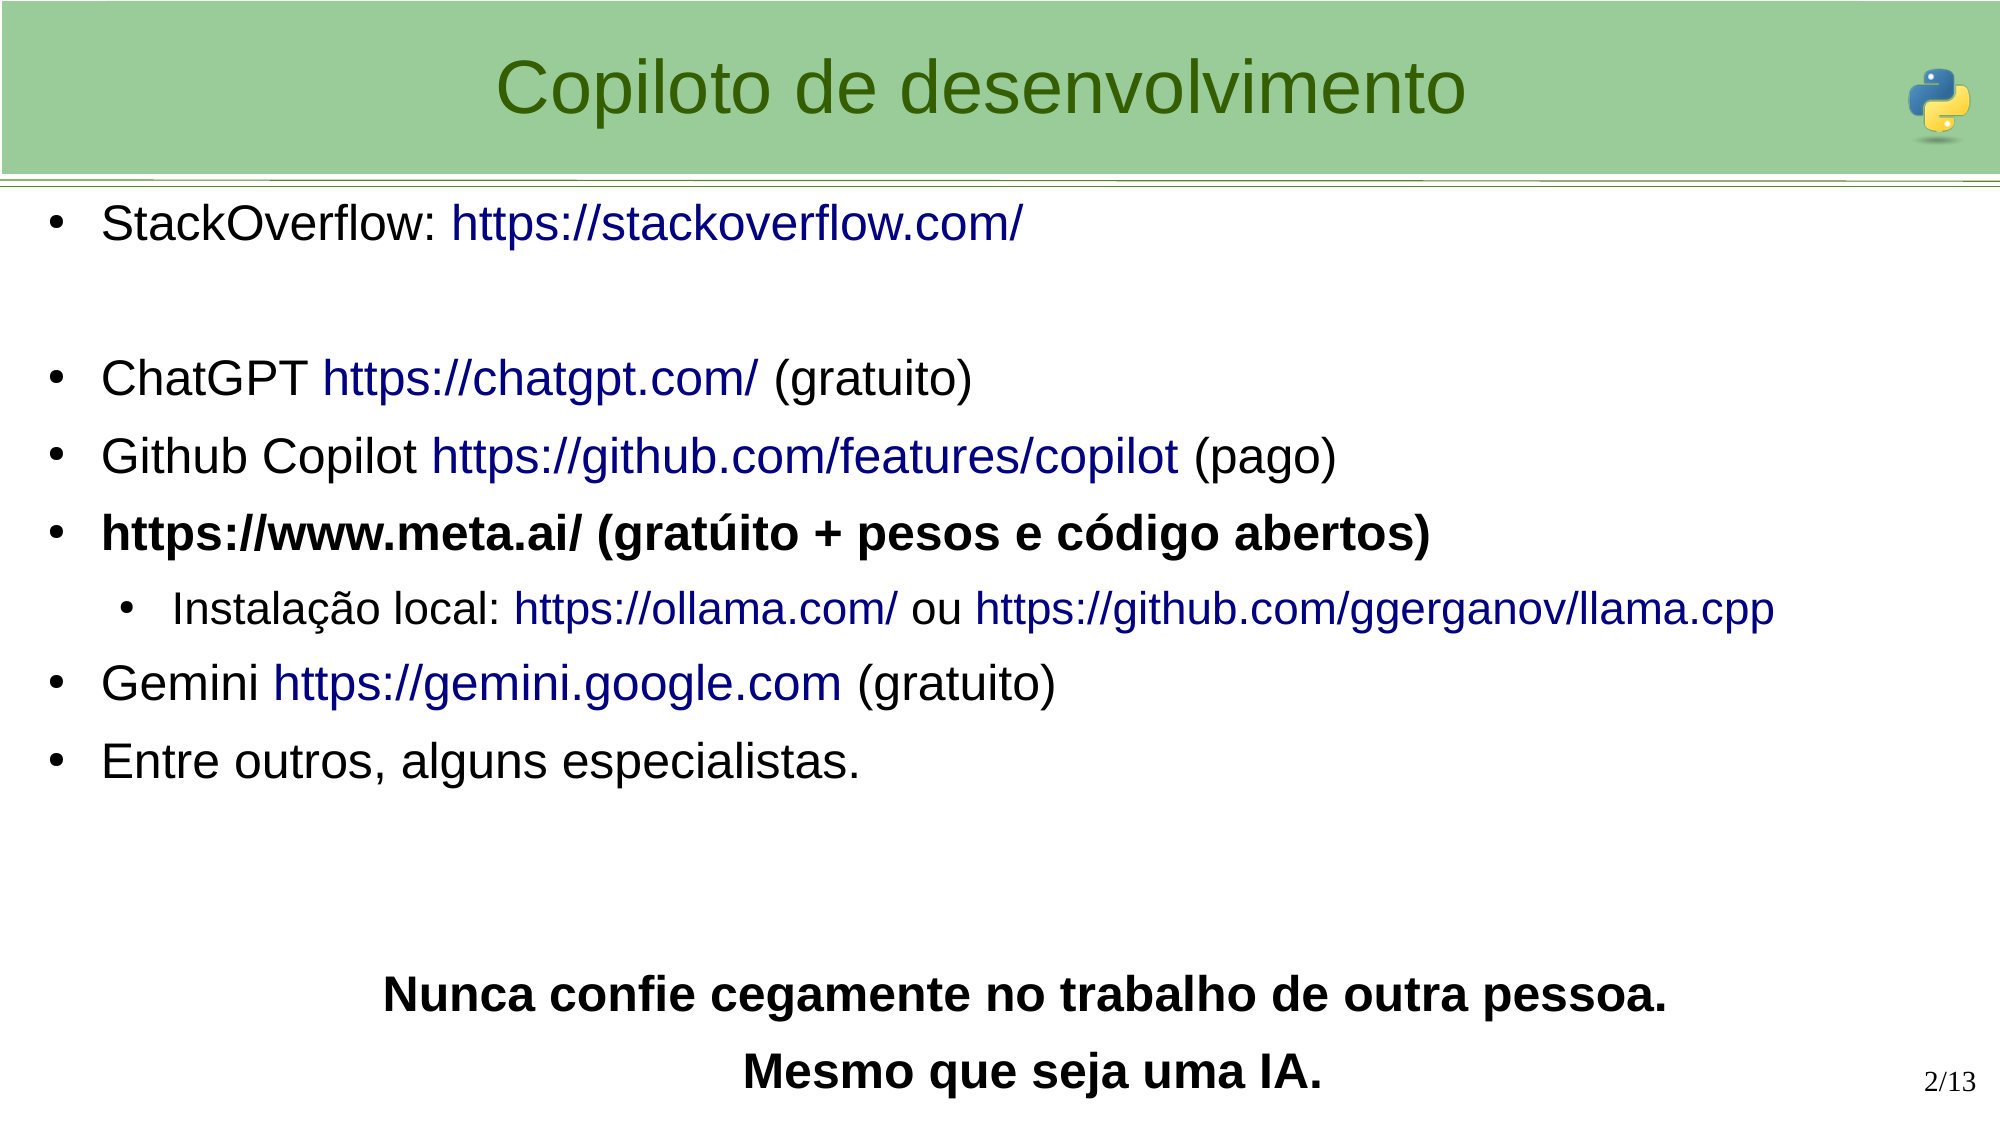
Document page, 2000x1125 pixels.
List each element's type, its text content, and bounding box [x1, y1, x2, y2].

list StackOverflow: https://stackoverflow.com/ ChatGPT https://chatgpt.com/ (gratuito) Github Copilot https://github.com/features/copilot (pago) https://www.meta.ai/ (gratúito + pesos e código abertos) Instalação local: https://ollama.com/ ou https://github.com/ggerganov/llama.cpp Gemini https://gemini.google.com (gratuito) Entre outros, alguns especialistas. Nunca confie cegamente no trabalho de outra pessoa. Mesmo que seja uma IA. [30, 195, 1966, 1100]
title Copiloto de desenvolvimento [105, 0, 1861, 174]
picture [1901, 59, 1979, 148]
